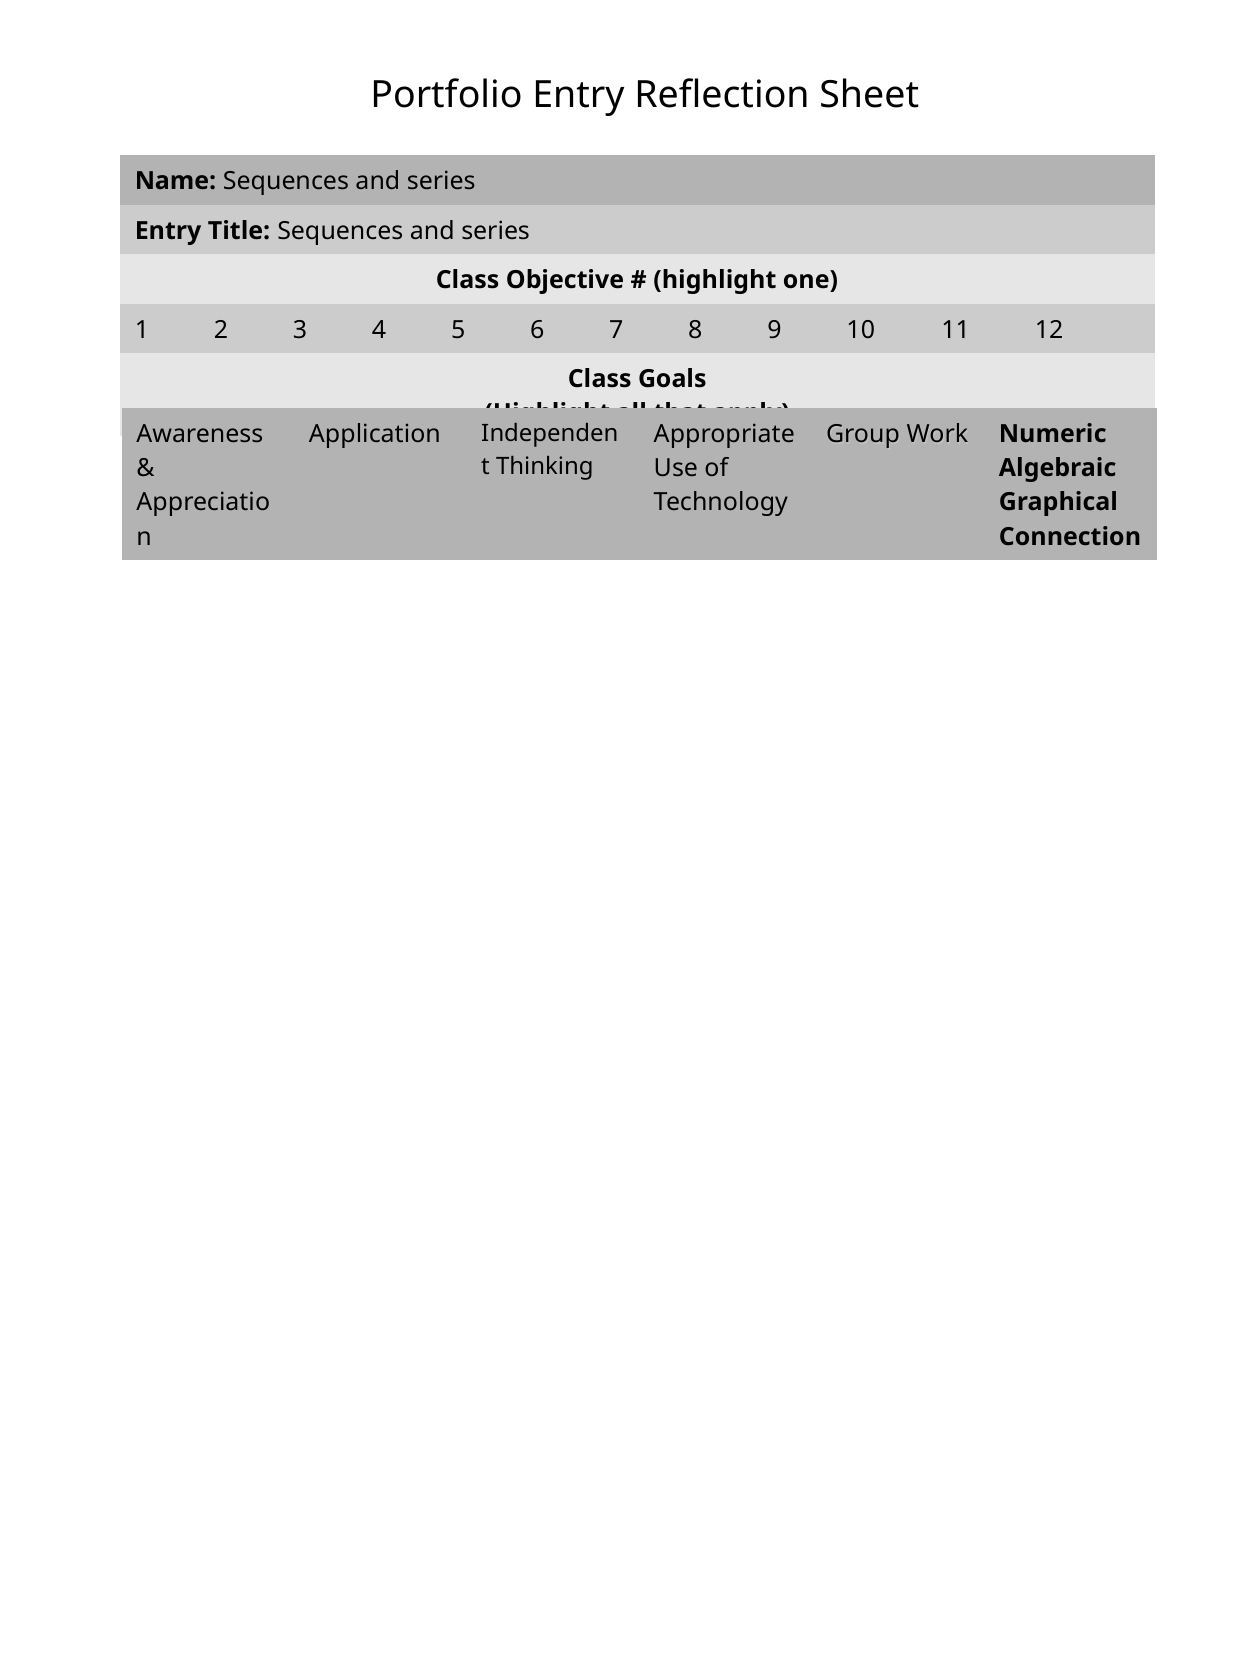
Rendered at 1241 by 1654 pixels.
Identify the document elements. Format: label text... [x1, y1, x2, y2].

table_cell 1 2 3 4 5 6 7 8 9 10 11 12 [120, 304, 1155, 353]
table_cell Class Objective # (highlight one) [120, 254, 1155, 304]
table_header Appropriate Use of Technology [639, 408, 811, 560]
text_box Portfolio Entry Reflection Sheet [195, 60, 1096, 117]
table_header Awareness & Appreciation [122, 408, 294, 560]
table_header Application [294, 408, 467, 560]
table_cell Class Goals (Highlight all that apply) [120, 353, 1155, 436]
table_cell Entry Title: Sequences and series [120, 205, 1155, 254]
table_header Group Work [811, 408, 984, 560]
table_header Numeric Algebraic Graphical Connection [984, 408, 1157, 560]
table_header Independent Thinking [467, 408, 639, 560]
table_header Name: Sequences and series [120, 155, 1155, 205]
